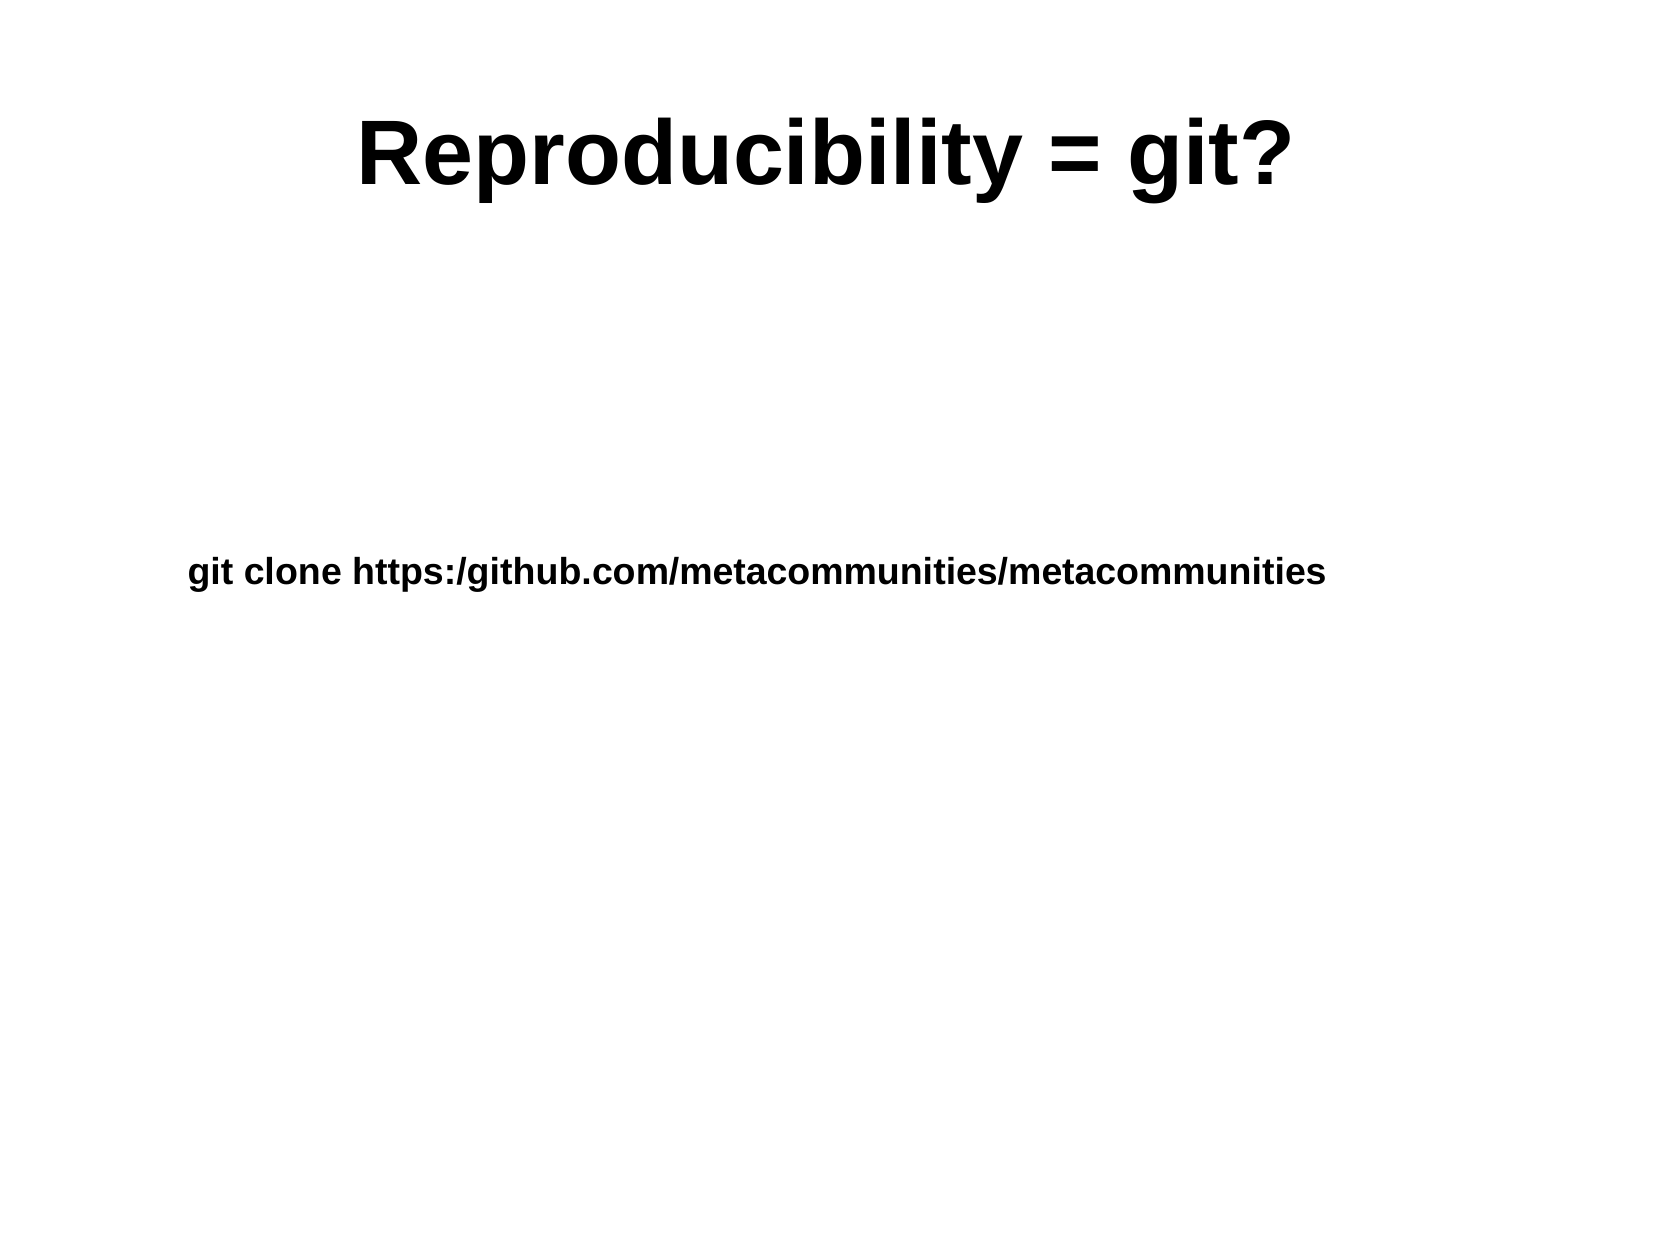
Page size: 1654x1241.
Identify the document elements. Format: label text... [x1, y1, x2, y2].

title Reproducibility = git? [82, 49, 1571, 257]
text_box git clone https:/github.com/metacommunities/metacommunities [172, 543, 1489, 601]
